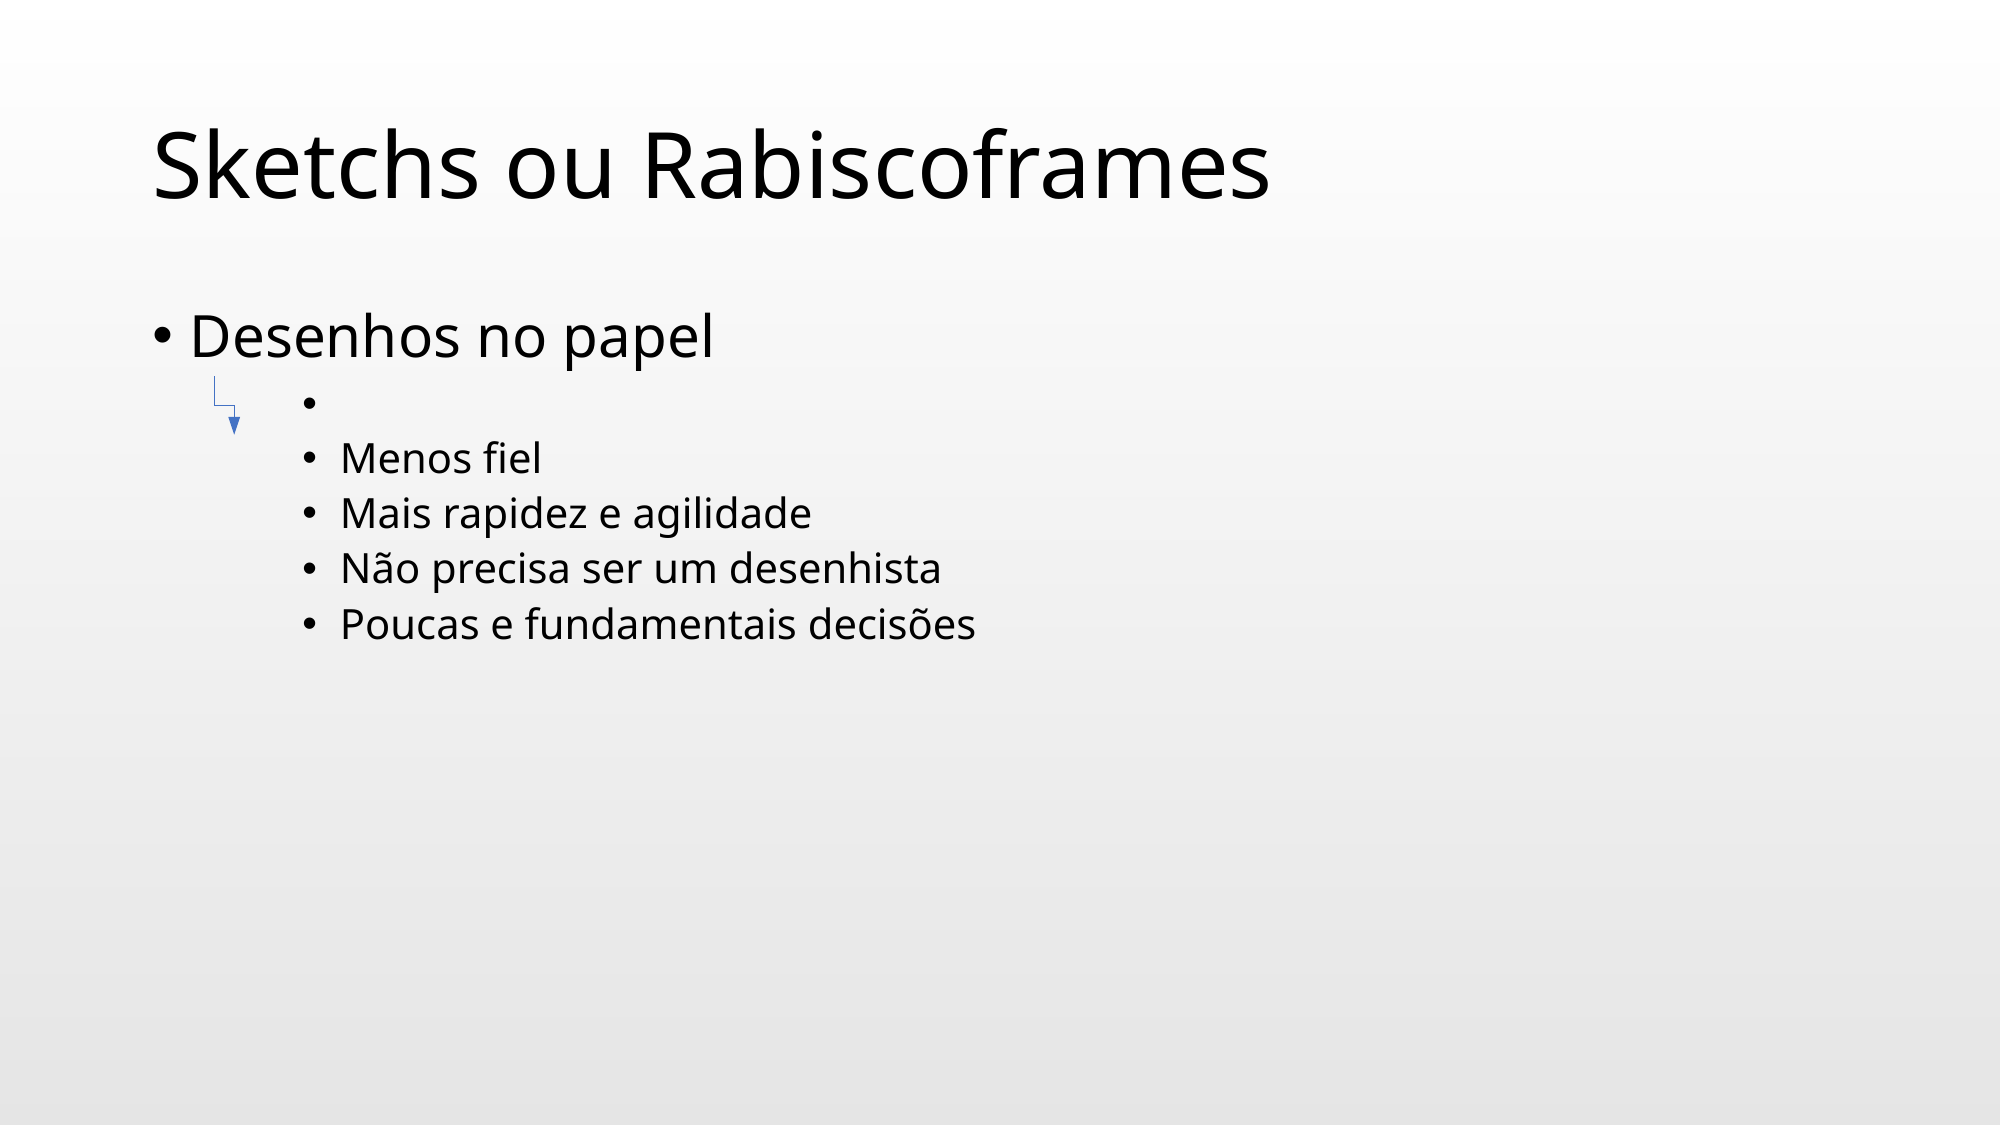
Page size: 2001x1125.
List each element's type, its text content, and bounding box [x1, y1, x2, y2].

title Sketchs ou Rabiscoframes [137, 59, 1863, 278]
list Desenhos no papel Menos fiel Mais rapidez e agilidade Não precisa ser um desenhista Poucas e fundamentais decisões [137, 299, 1863, 1014]
